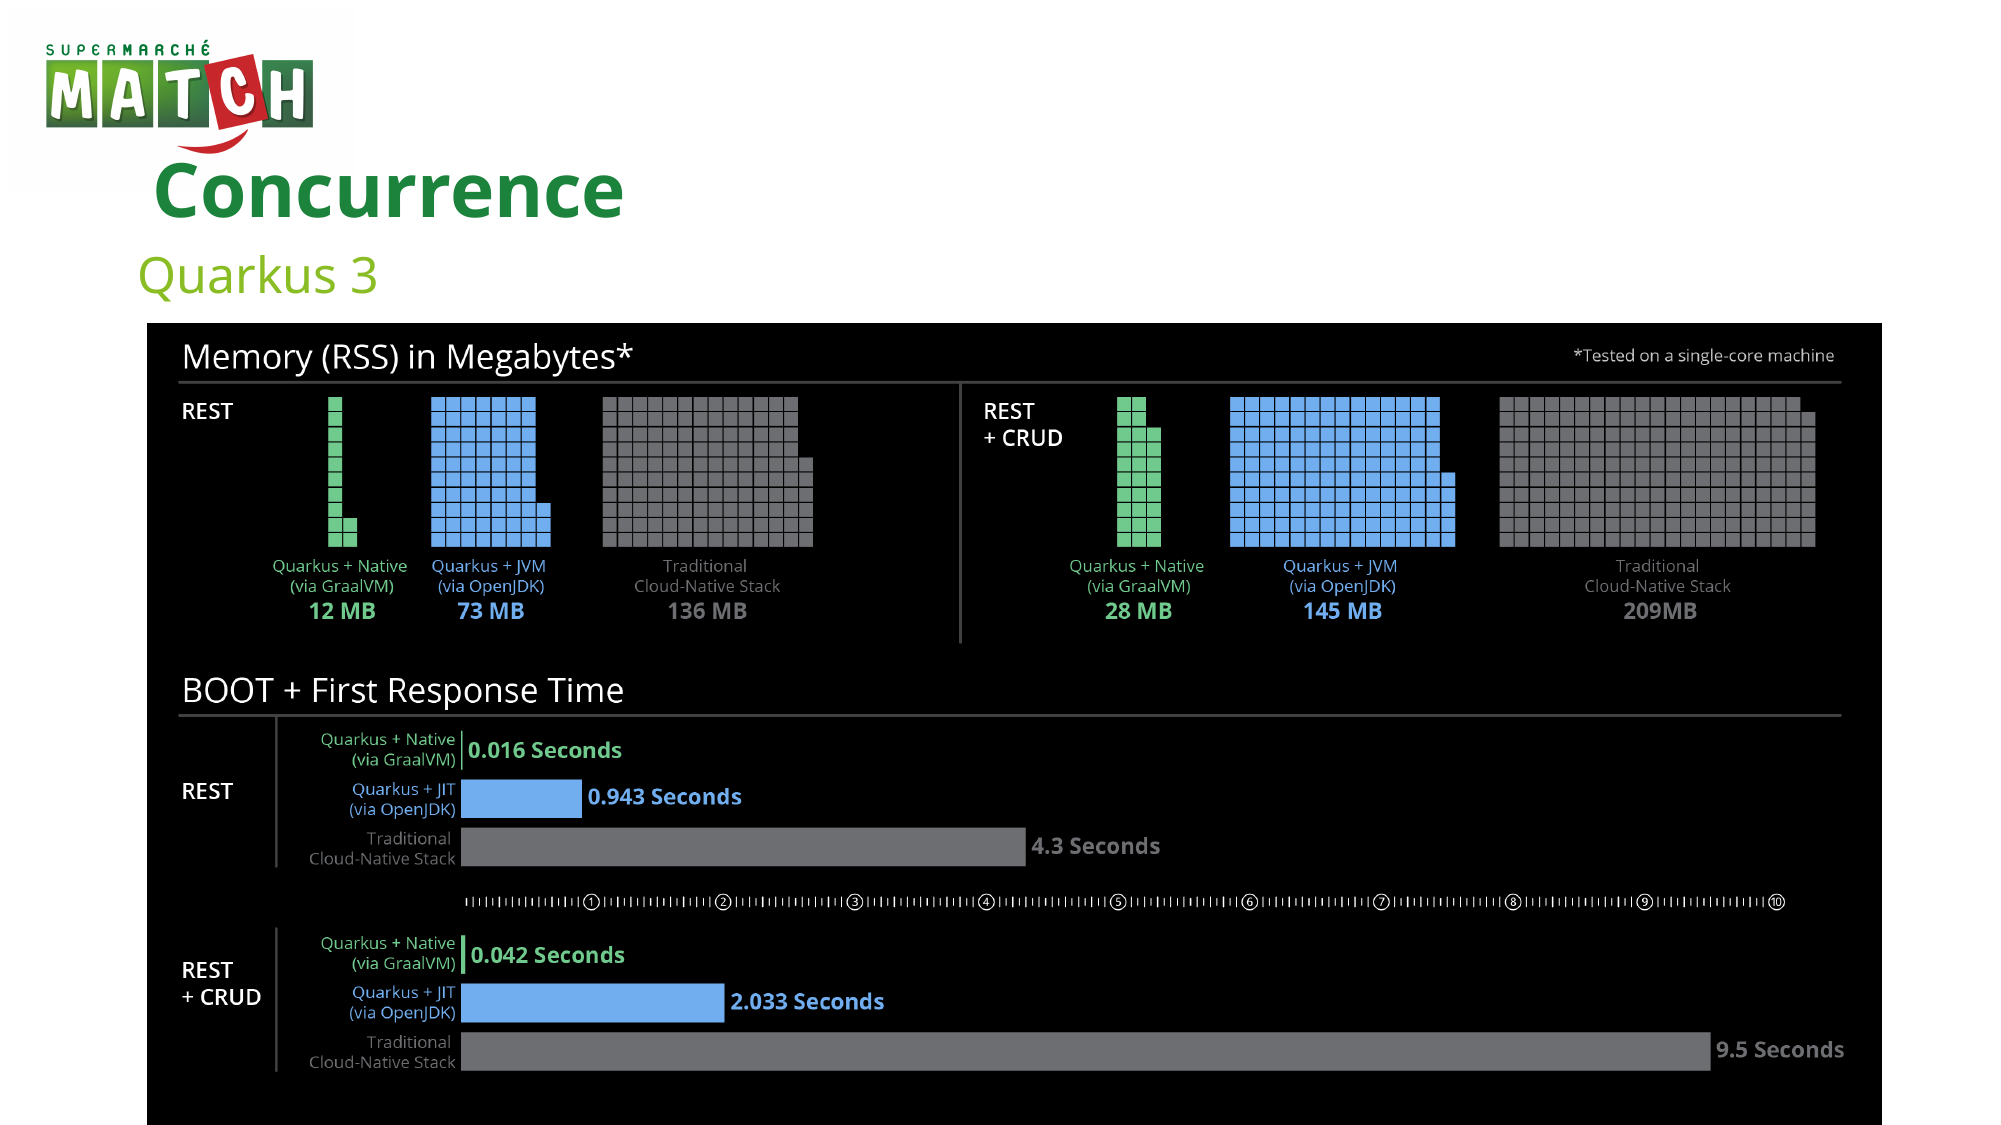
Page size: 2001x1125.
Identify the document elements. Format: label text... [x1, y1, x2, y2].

picture [147, 323, 1882, 1125]
title Concurrence [137, 137, 1863, 250]
picture [4, 2, 355, 196]
list Quarkus 3 [137, 249, 980, 608]
